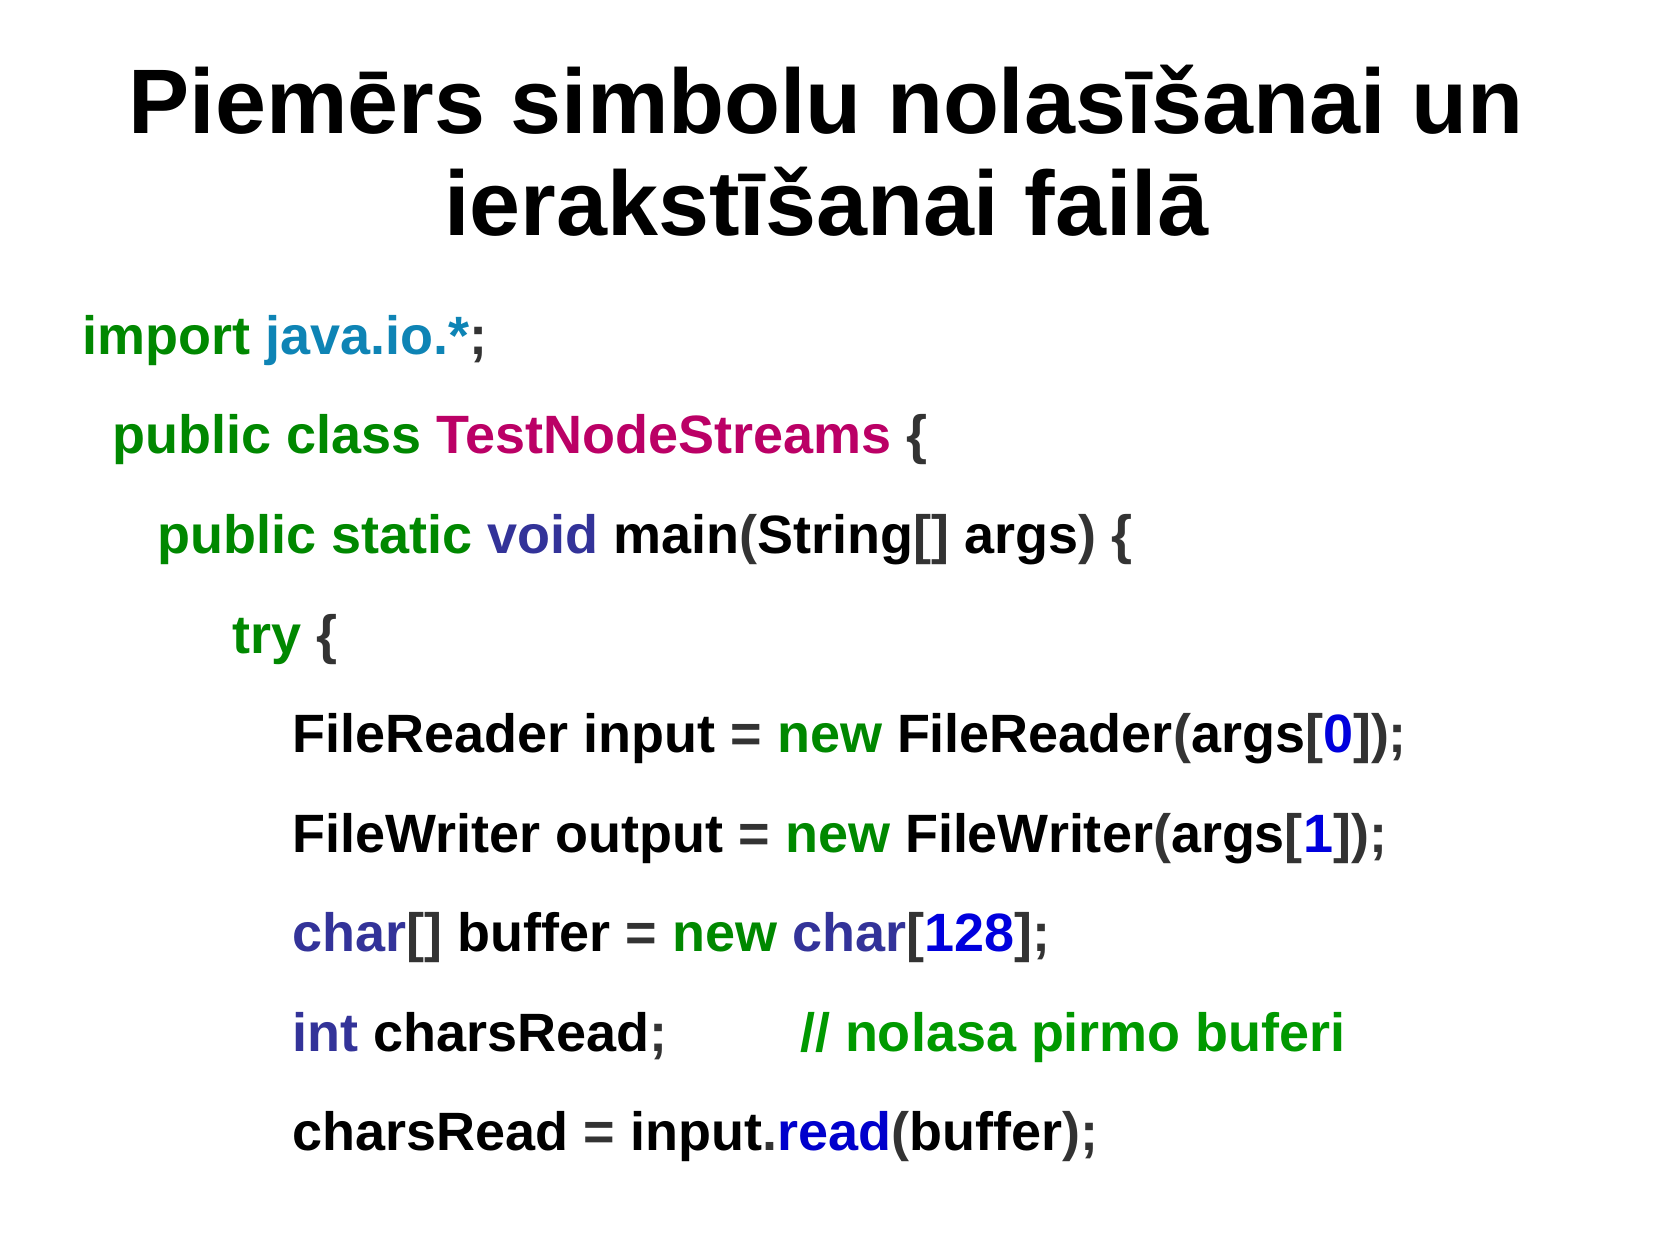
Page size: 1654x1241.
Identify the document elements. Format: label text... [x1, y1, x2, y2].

title Piemērs simbolu nolasīšanai un ierakstīšanai failā [82, 49, 1571, 257]
list import java.io.*; public class TestNodeStreams { public static void main(String[] args) { try { FileReader input = new FileReader(args[0]); FileWriter output = new FileWriter(args[1]); char[] buffer = new char[128]; int charsRead; // nolasa pirmo buferi charsRead = input.read(buffer); [82, 290, 1538, 1193]
